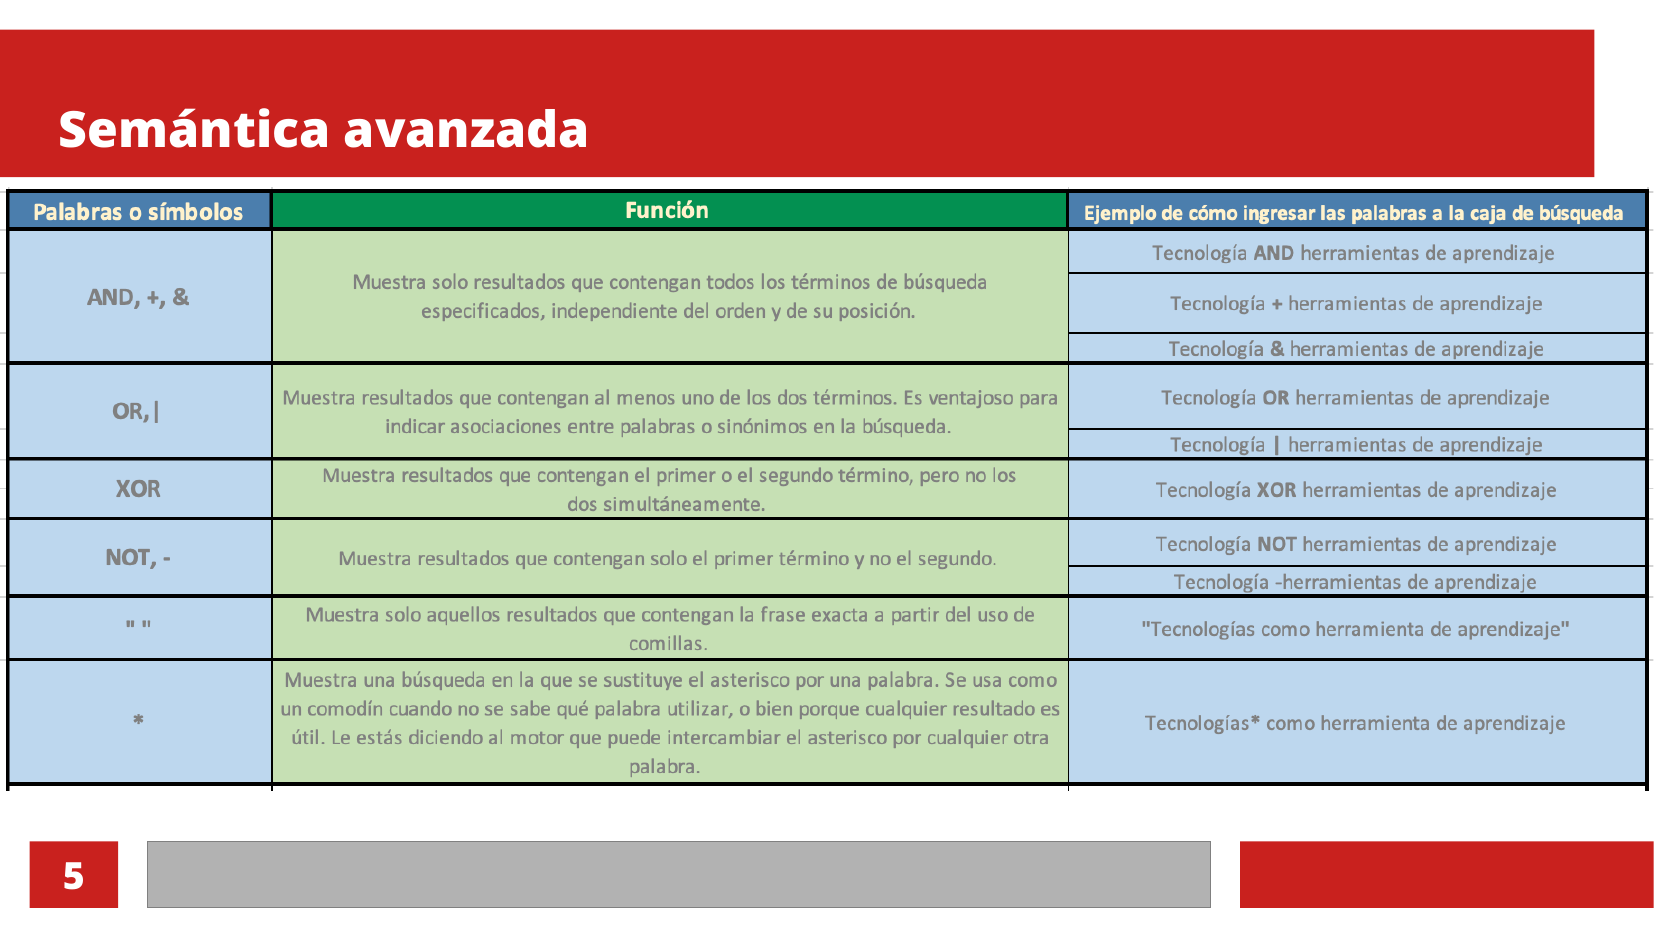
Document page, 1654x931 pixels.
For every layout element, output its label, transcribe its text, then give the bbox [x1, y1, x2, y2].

picture [0, 187, 1654, 791]
title Semántica avanzada [59, 44, 1595, 163]
